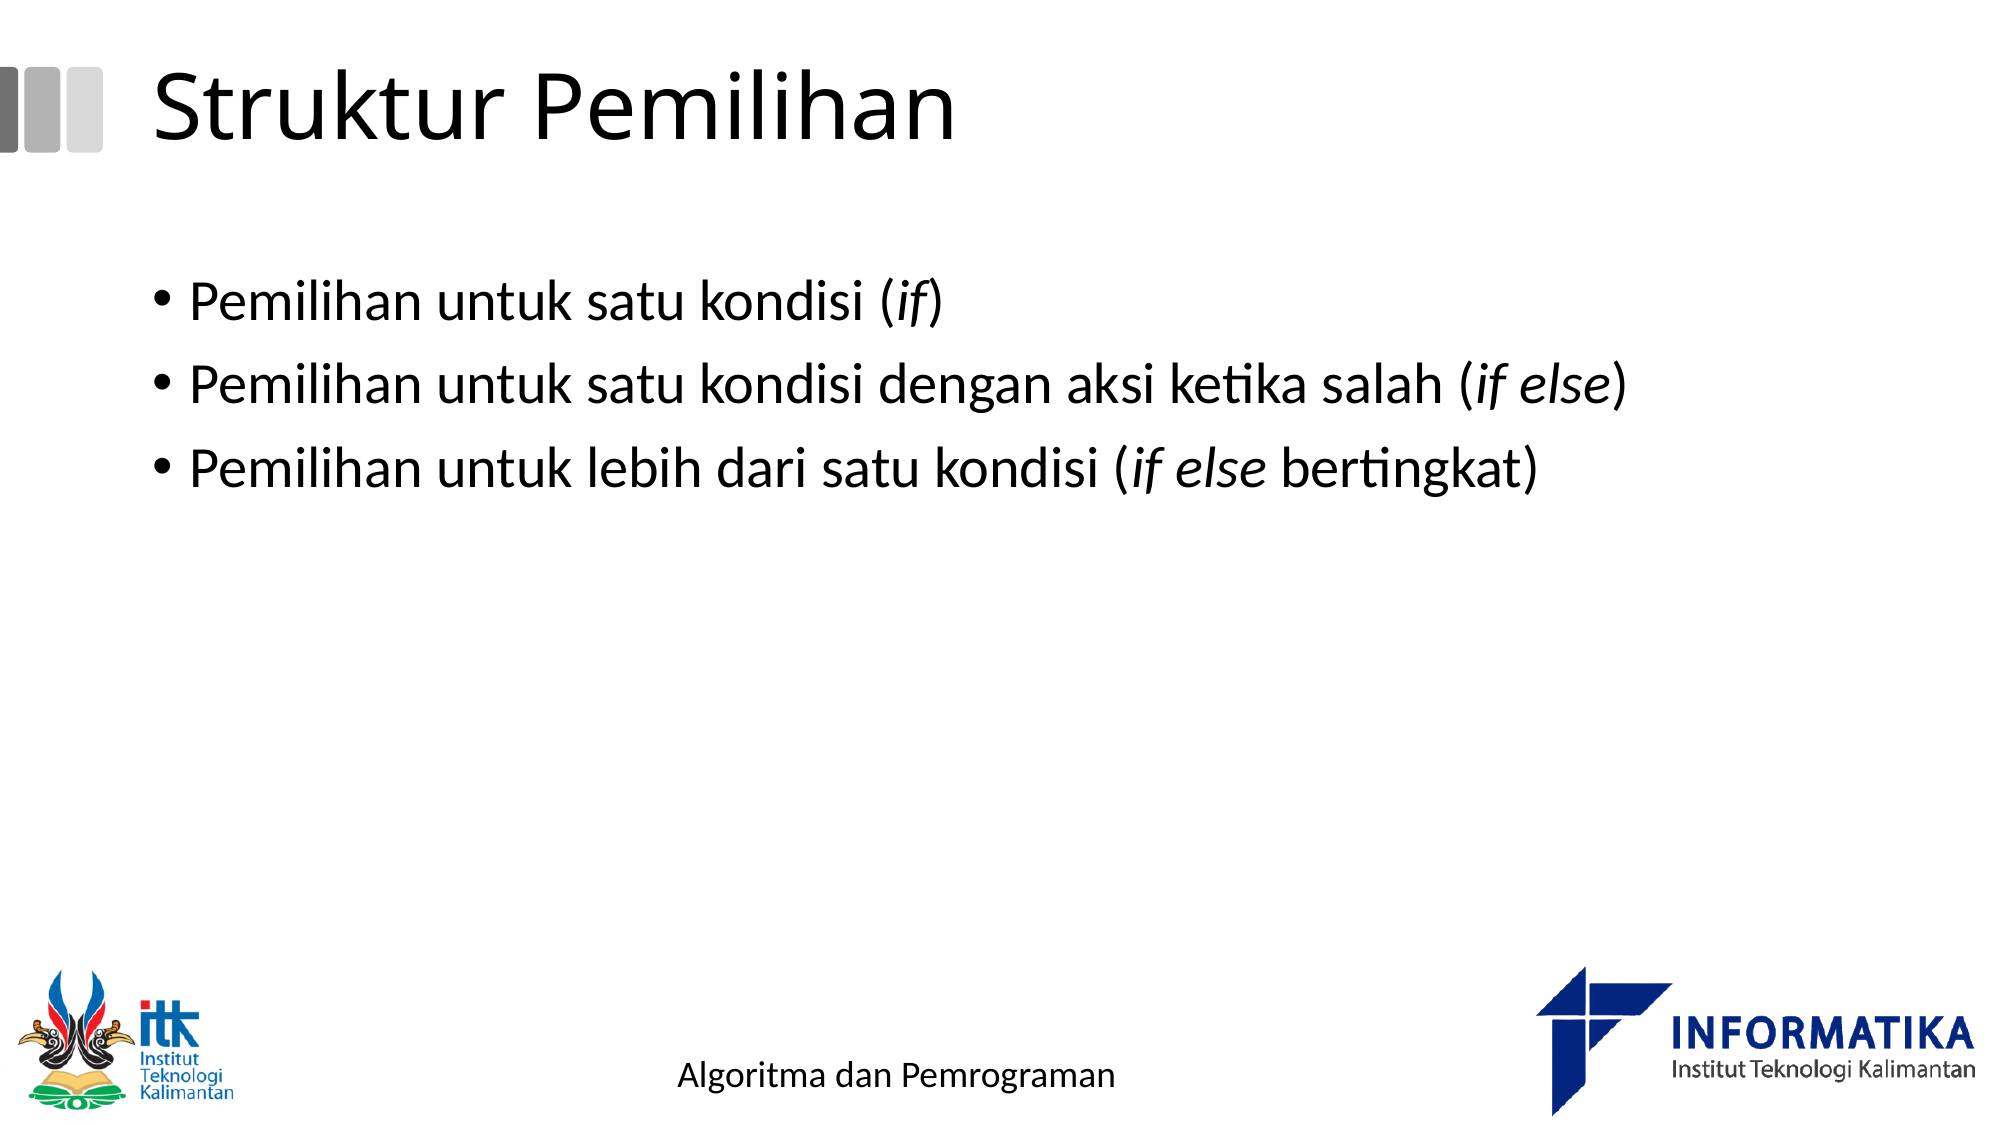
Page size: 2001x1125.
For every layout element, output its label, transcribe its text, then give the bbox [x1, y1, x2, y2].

picture [0, 935, 252, 1125]
text_box Struktur Pemilihan [137, 1, 1863, 219]
text_box Algoritma dan Pemrograman [662, 1042, 1338, 1103]
picture [1534, 965, 1976, 1118]
text_box Pemilihan untuk satu kondisi (if) Pemilihan untuk satu kondisi dengan aksi ketika salah (if else) Pemilihan untuk lebih dari satu kondisi (if else bertingkat) [137, 262, 1863, 977]
